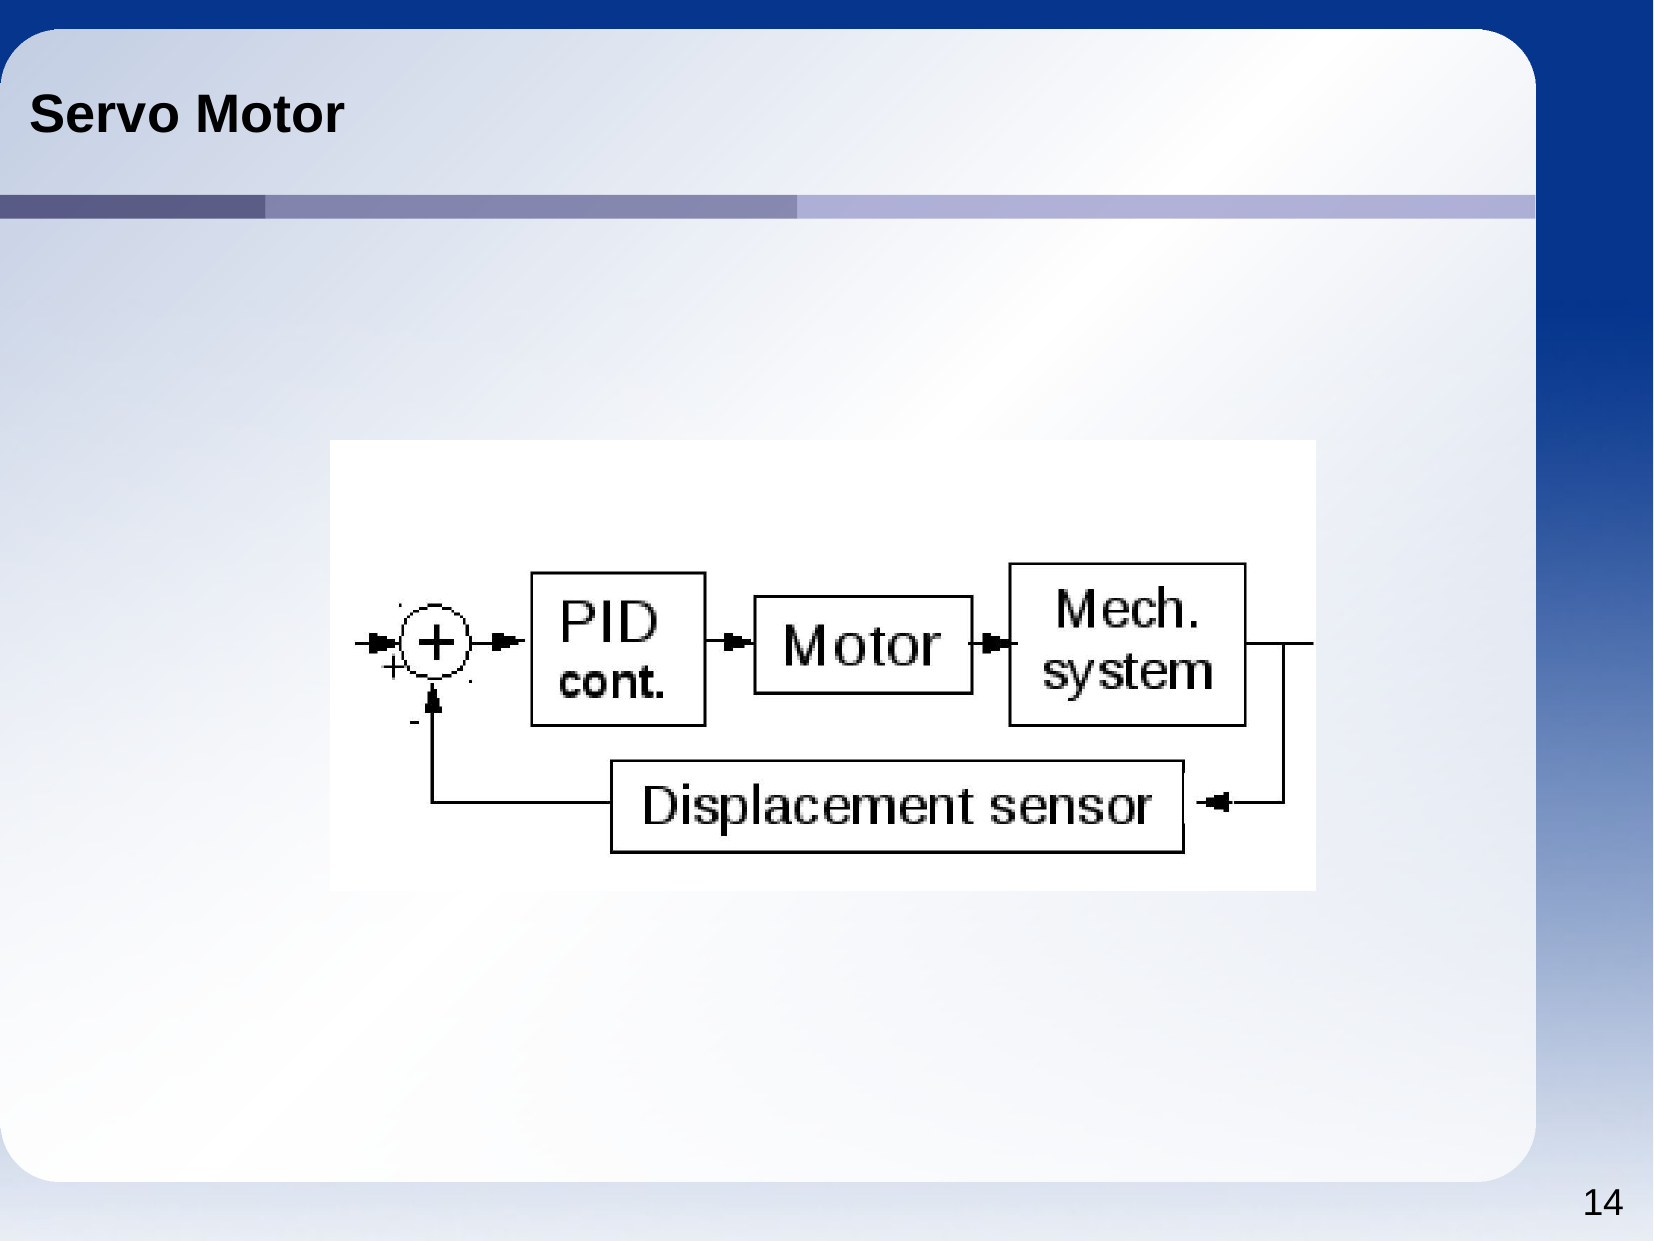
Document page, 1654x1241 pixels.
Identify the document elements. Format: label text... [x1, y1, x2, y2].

picture [0, 0, 1654, 1241]
picture [330, 440, 1316, 891]
title Servo Motor [29, 49, 1506, 178]
